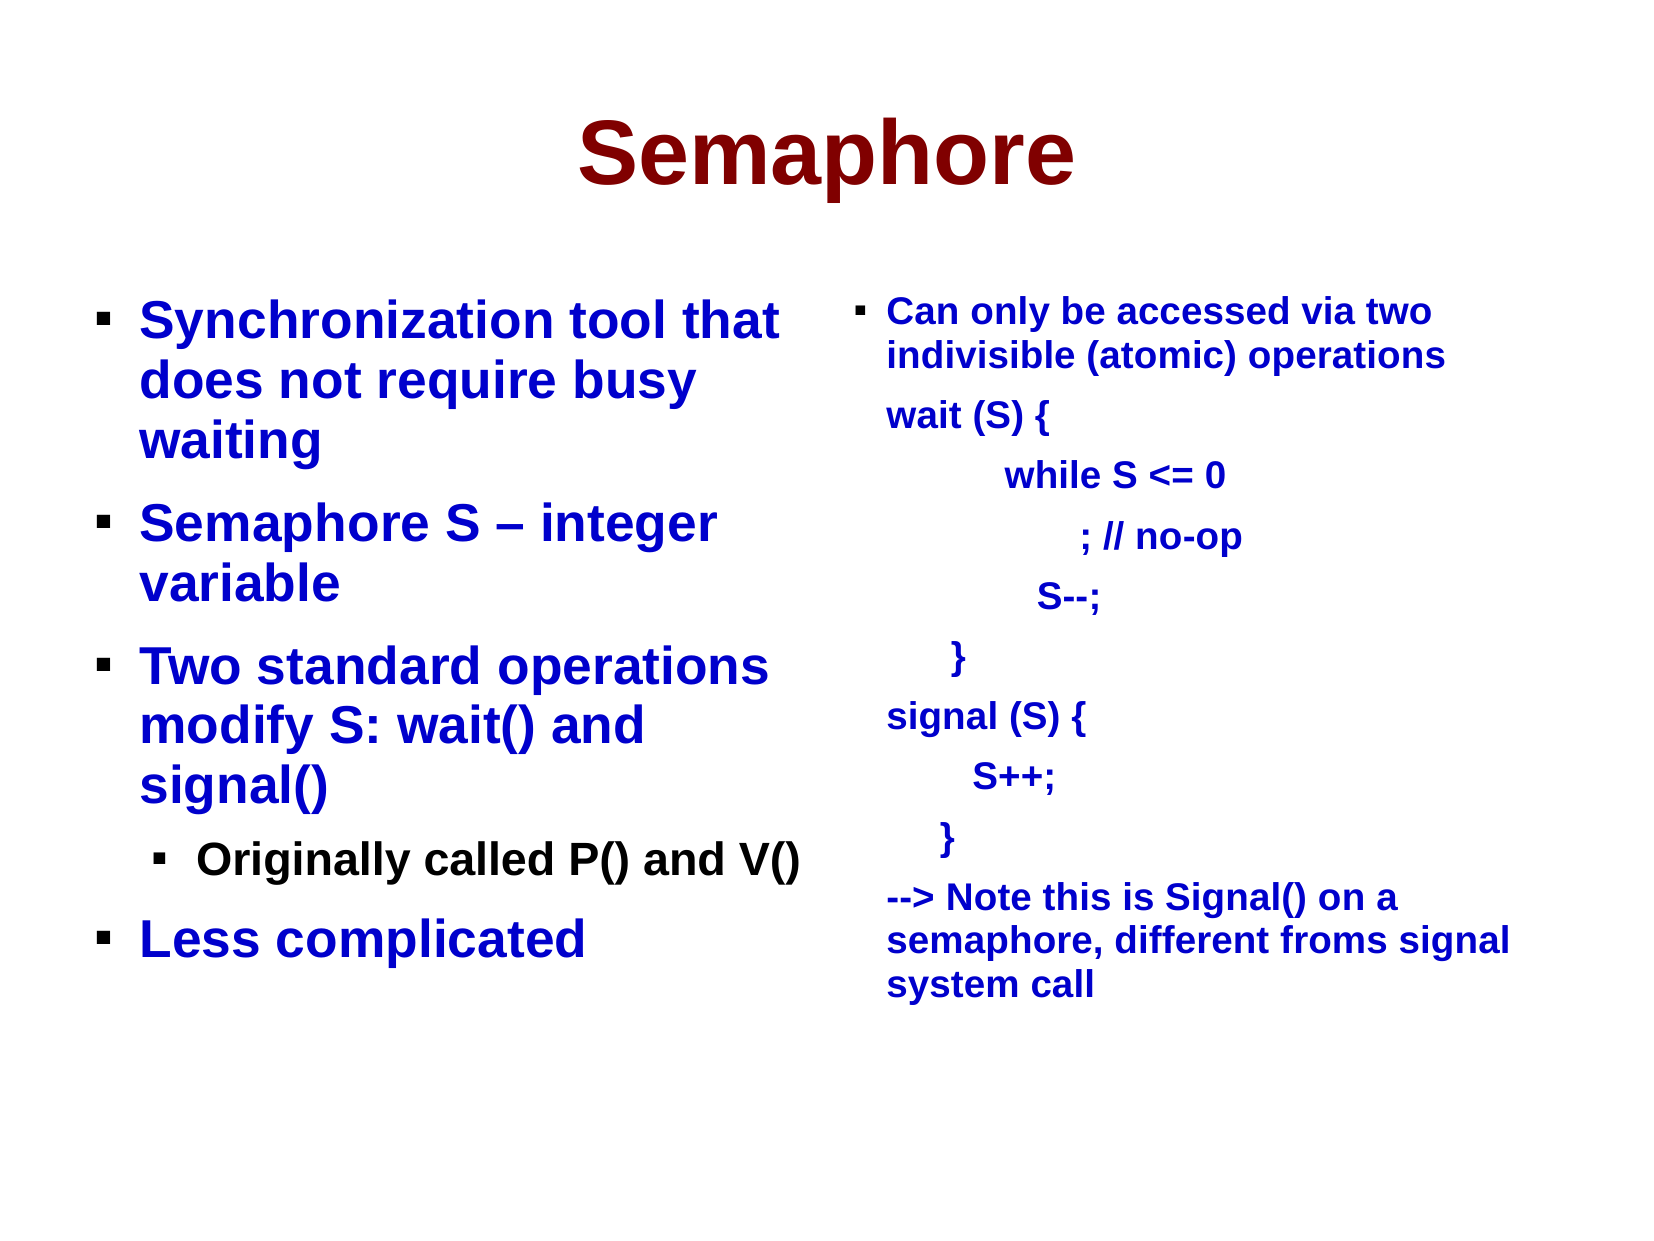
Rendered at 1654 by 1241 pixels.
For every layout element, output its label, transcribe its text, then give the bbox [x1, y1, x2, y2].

list Synchronization tool that does not require busy waiting Semaphore S – integer variable Two standard operations modify S: wait() and signal() Originally called P() and V() Less complicated [82, 290, 809, 1010]
list Can only be accessed via two indivisible (atomic) operations wait (S) { while S <= 0 ; // no-op S--; } signal (S) { S++; } --> Note this is Signal() on a semaphore, different froms signal system call [845, 290, 1572, 1010]
title Semaphore [82, 49, 1571, 257]
